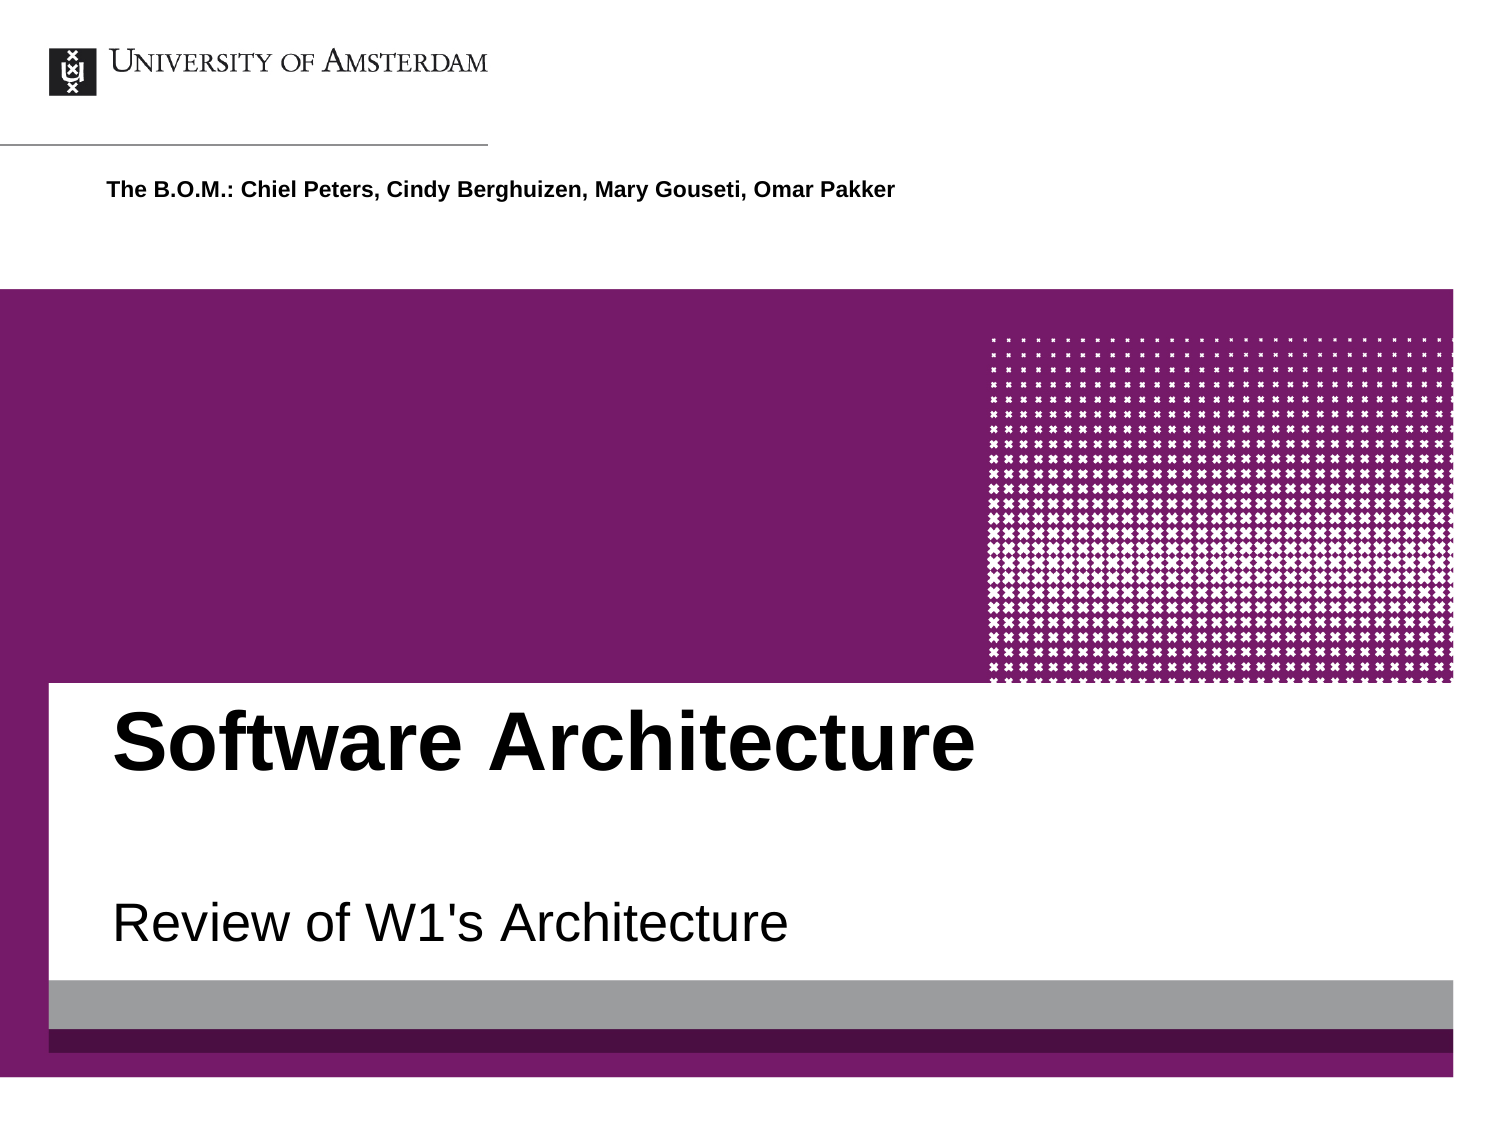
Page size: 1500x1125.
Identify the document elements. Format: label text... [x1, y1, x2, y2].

text_box Review of W1's Architecture [112, 887, 1451, 988]
picture [0, 0, 1500, 1125]
text_box Software Architecture [112, 687, 1451, 863]
text_box The B.O.M.: Chiel Peters, Cindy Berghuizen, Mary Gouseti, Omar Pakker [106, 174, 945, 203]
